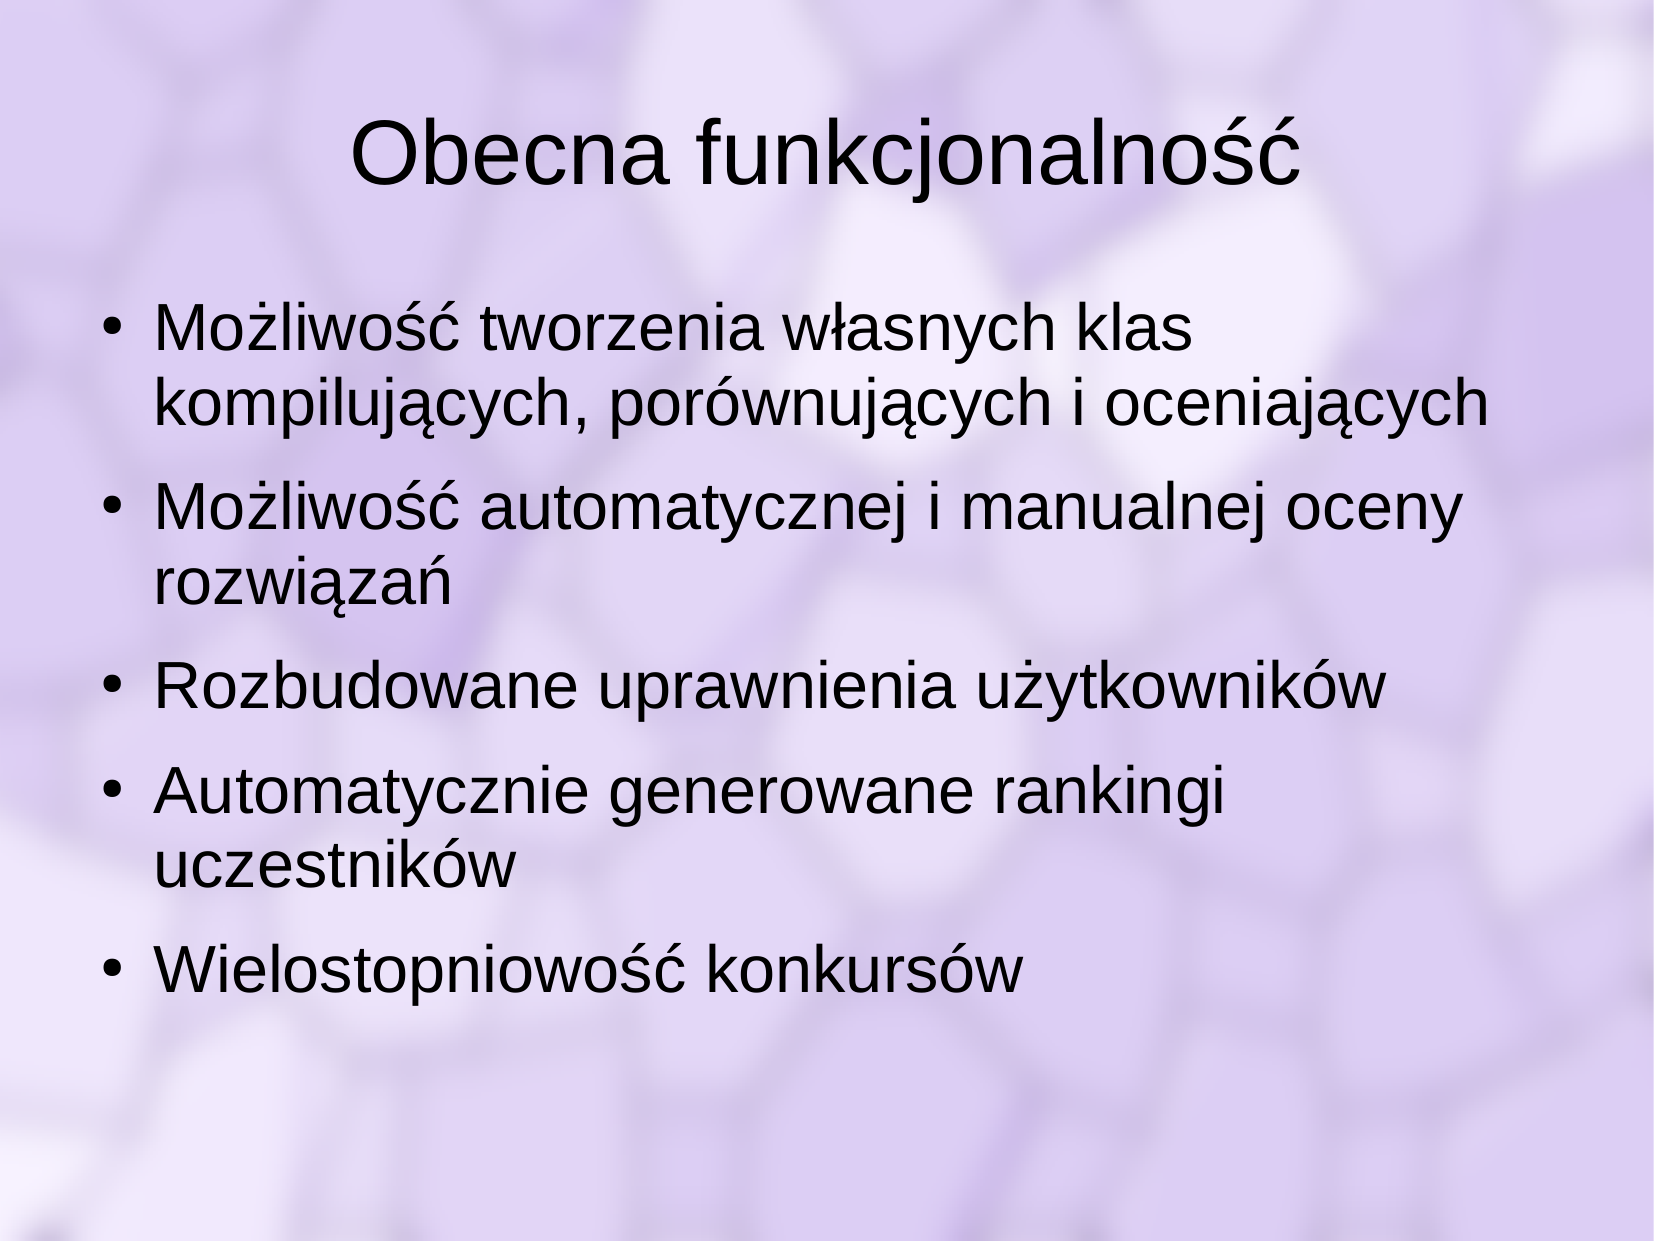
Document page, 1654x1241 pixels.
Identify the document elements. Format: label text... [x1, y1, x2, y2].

title Obecna funkcjonalność [82, 49, 1571, 257]
picture [0, 0, 1654, 1241]
list Możliwość tworzenia własnych klas kompilujących, porównujących i oceniających Możliwość automatycznej i manualnej oceny rozwiązań Rozbudowane uprawnienia użytkowników Automatycznie generowane rankingi uczestników Wielostopniowość konkursów [82, 290, 1571, 1094]
